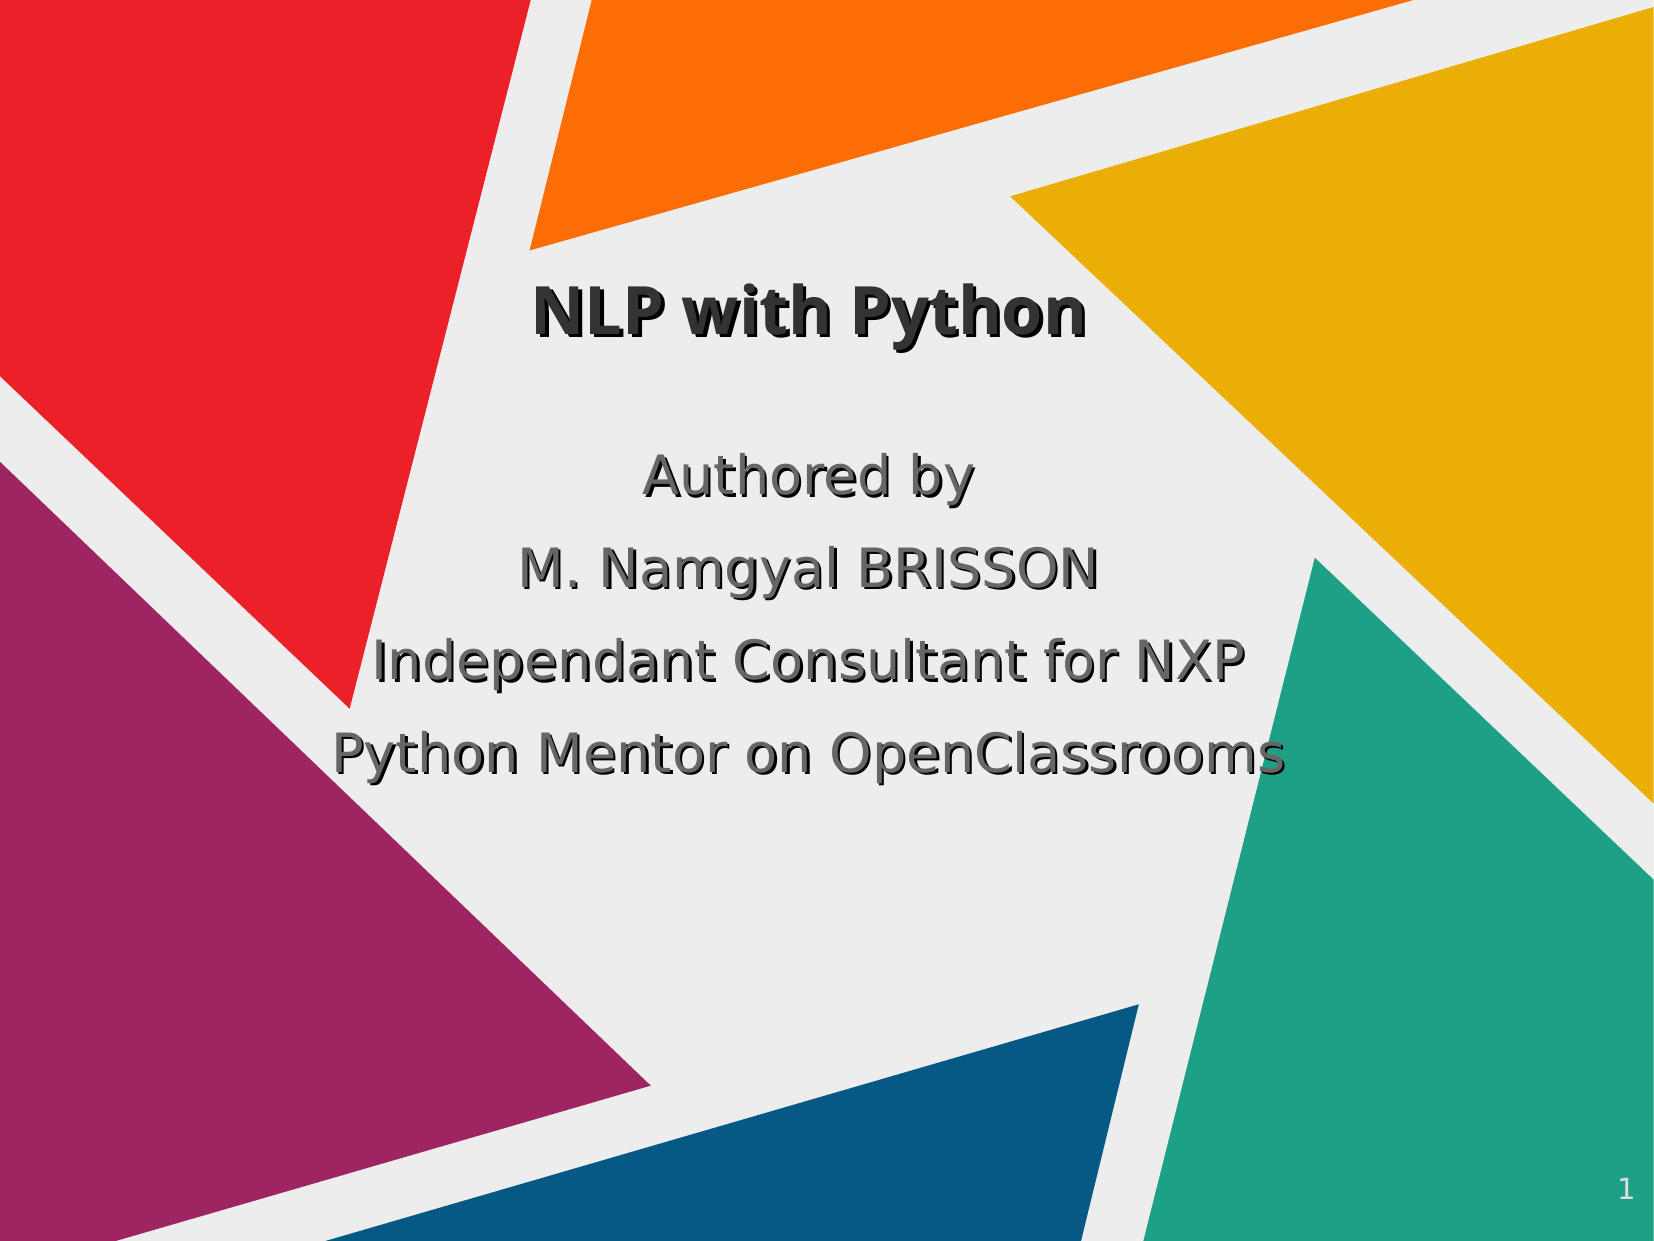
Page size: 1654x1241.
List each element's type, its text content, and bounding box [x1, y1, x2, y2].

list Authored by M. Namgyal BRISSON Independant Consultant for NXP Python Mentor on OpenClassrooms [259, 444, 1288, 922]
title NLP with Python [377, 226, 1241, 390]
